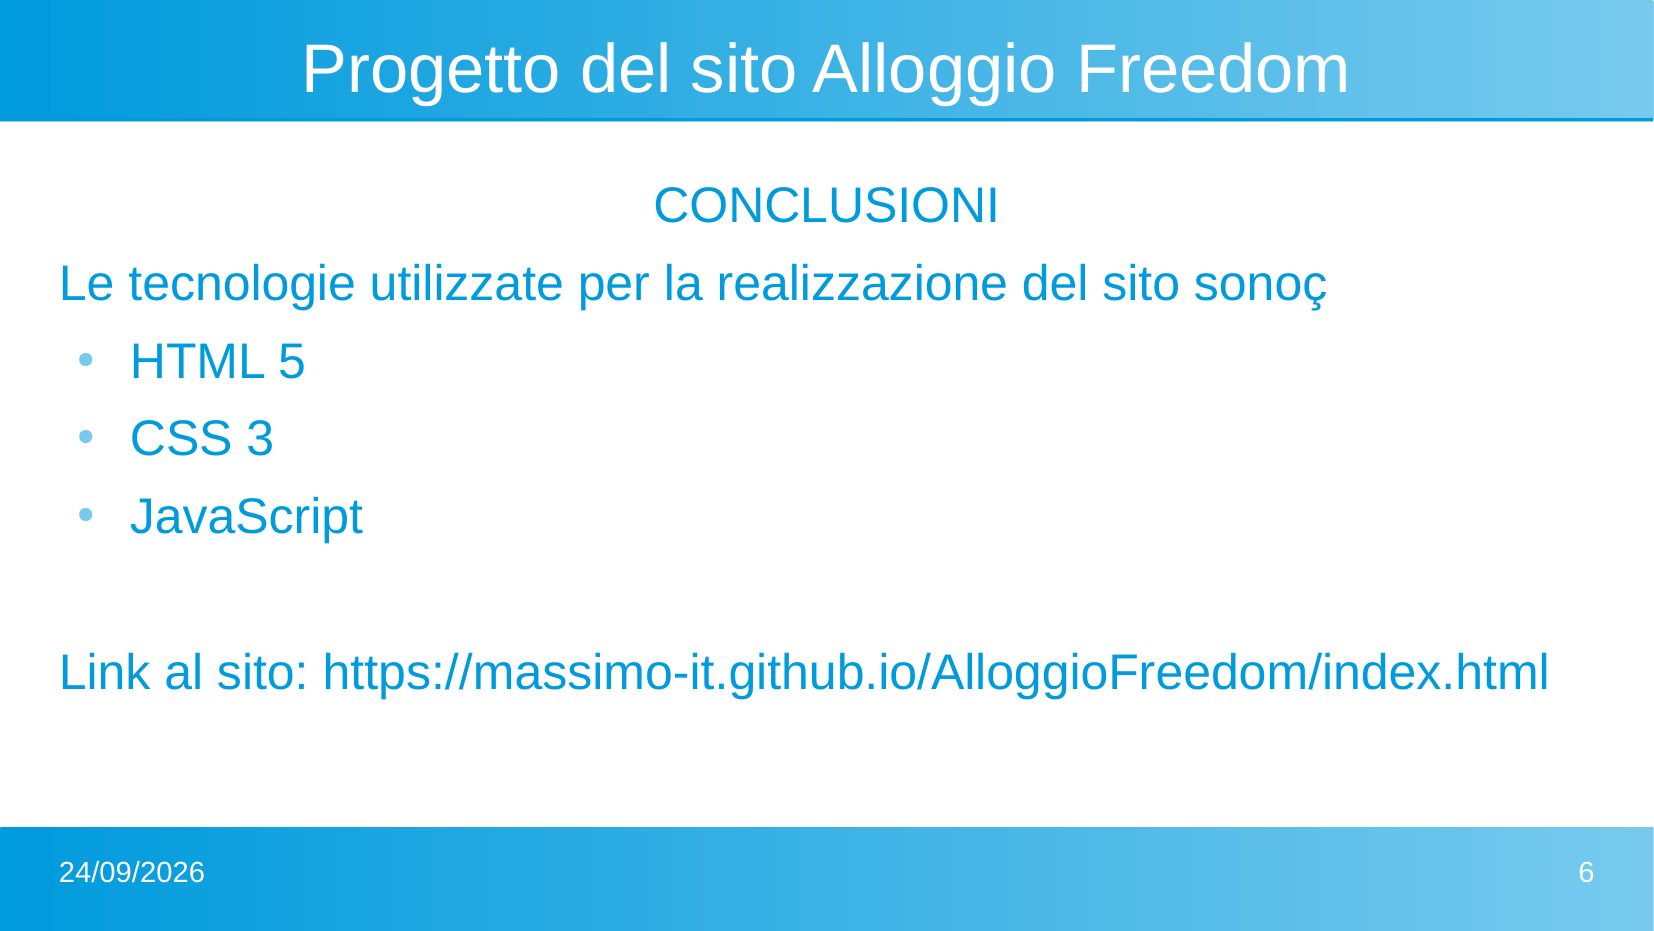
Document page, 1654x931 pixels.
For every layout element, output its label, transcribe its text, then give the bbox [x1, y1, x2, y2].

title Progetto del sito Alloggio Freedom [59, 29, 1595, 108]
list CONCLUSIONI Le tecnologie utilizzate per la realizzazione del sito sonoç HTML 5 CSS 3 JavaScript Link al sito: https://massimo-it.github.io/AlloggioFreedom/index.html [59, 177, 1595, 768]
